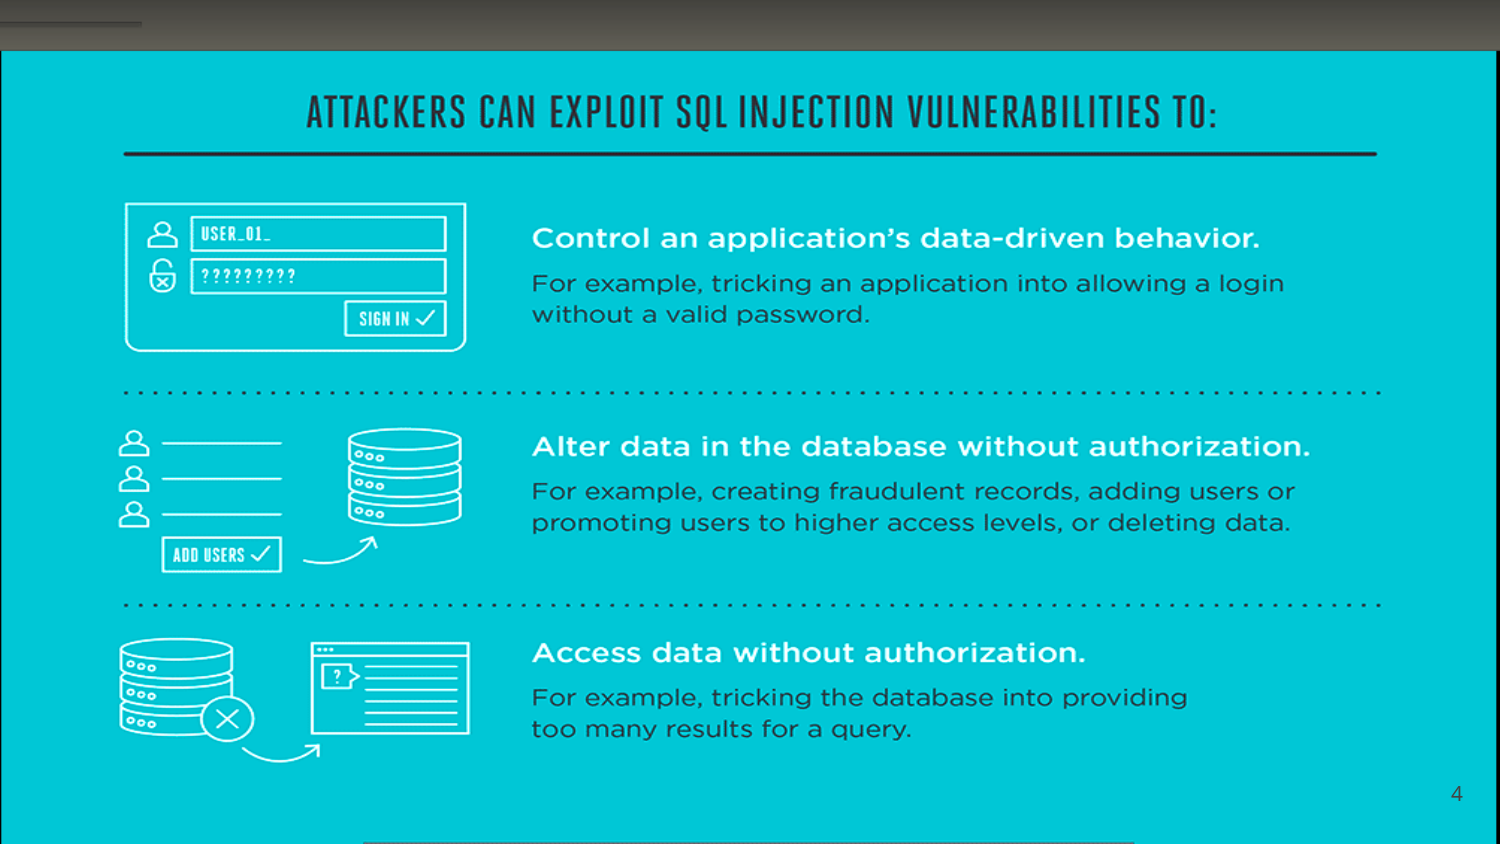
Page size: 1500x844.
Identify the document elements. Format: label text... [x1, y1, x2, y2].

picture [0, 0, 1500, 844]
slide_number <number> [1387, 762, 1478, 828]
